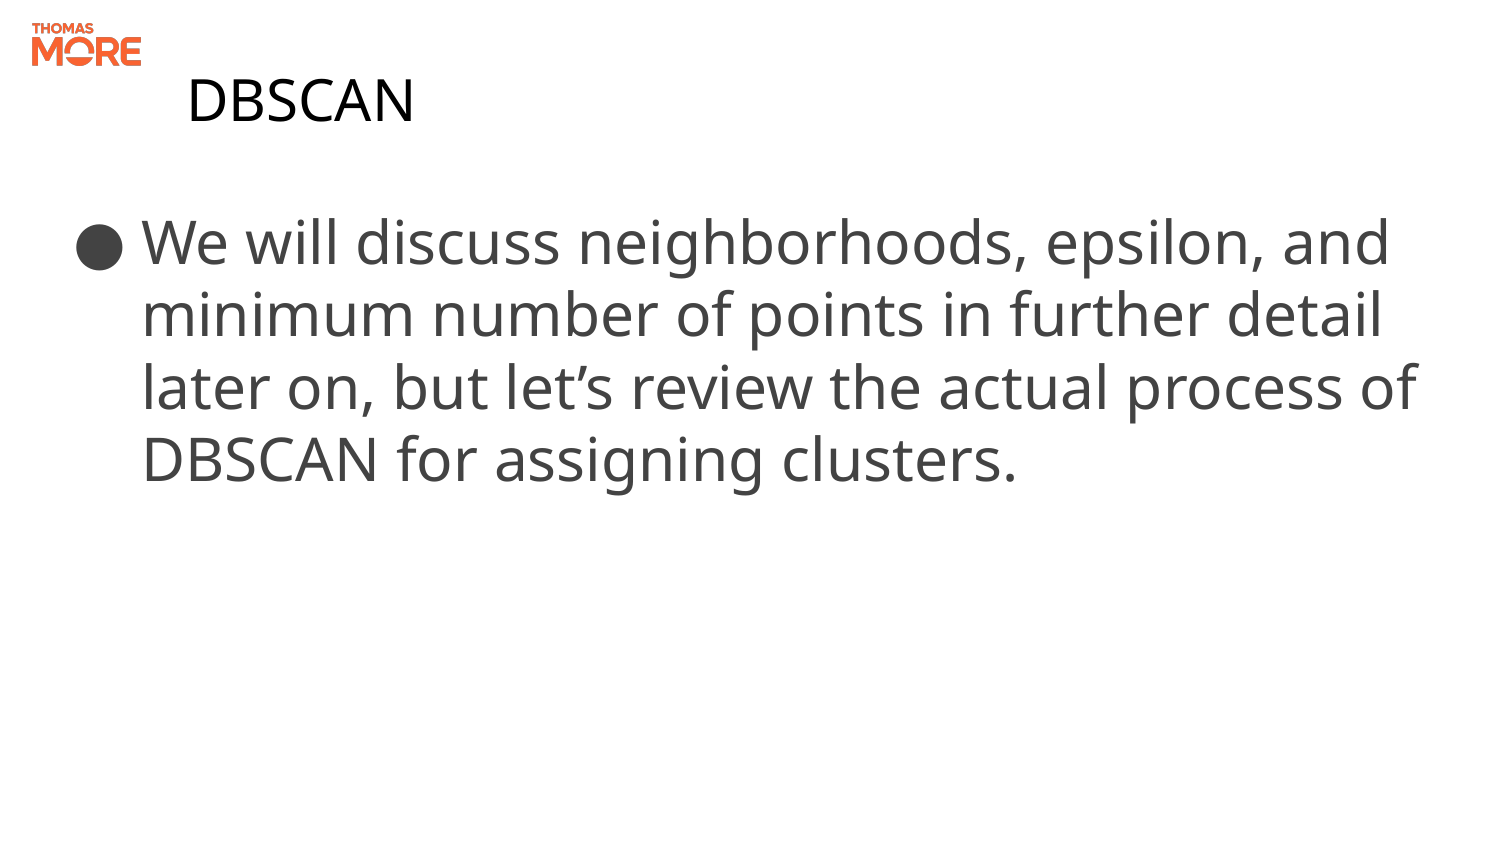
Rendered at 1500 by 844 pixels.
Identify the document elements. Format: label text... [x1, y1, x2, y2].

list We will discuss neighborhoods, epsilon, and minimum number of points in further detail later on, but let’s review the actual process of DBSCAN for assigning clusters. [51, 189, 1476, 750]
title DBSCAN [171, 48, 1449, 143]
picture [22, 13, 151, 76]
